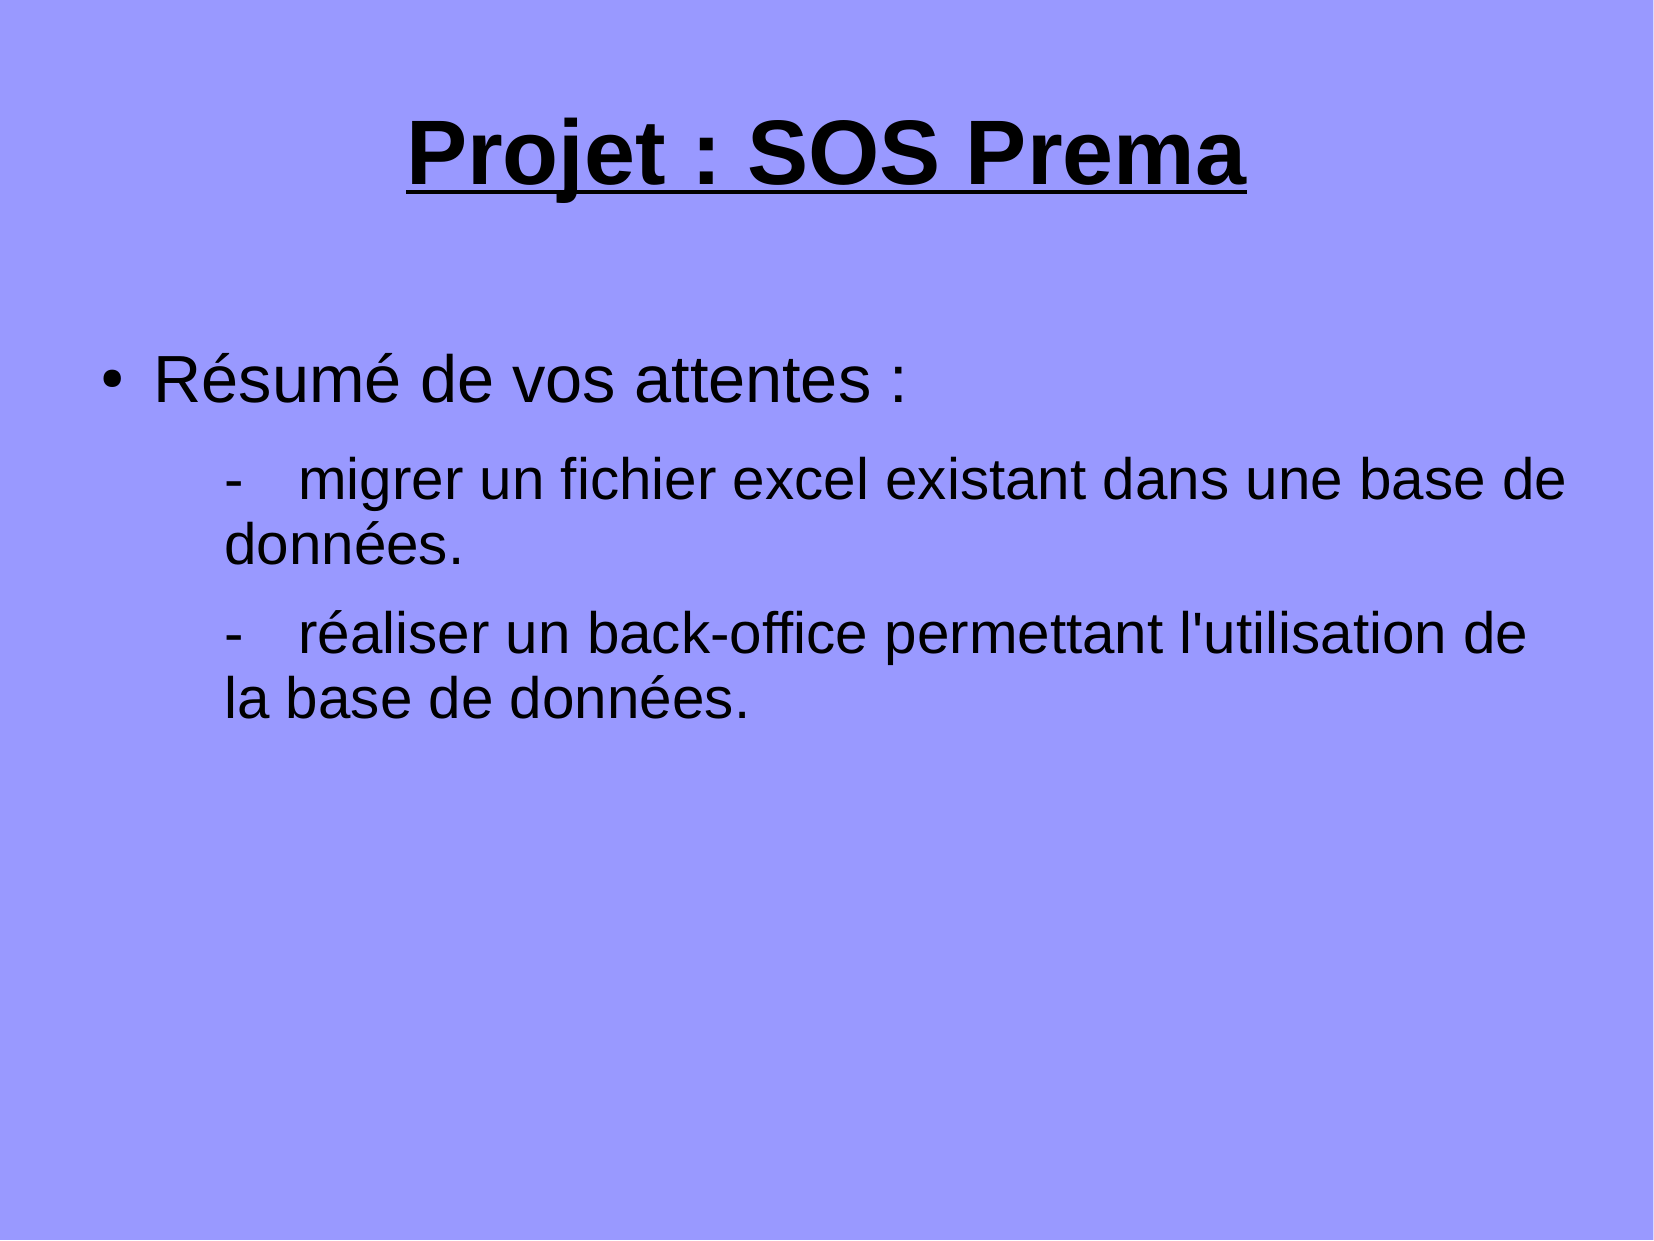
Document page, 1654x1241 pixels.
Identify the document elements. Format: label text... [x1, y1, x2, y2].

title Projet : SOS Prema [82, 49, 1571, 257]
list Résumé de vos attentes : - migrer un fichier excel existant dans une base de données. - réaliser un back-office permettant l'utilisation de la base de données. [82, 342, 1571, 1161]
